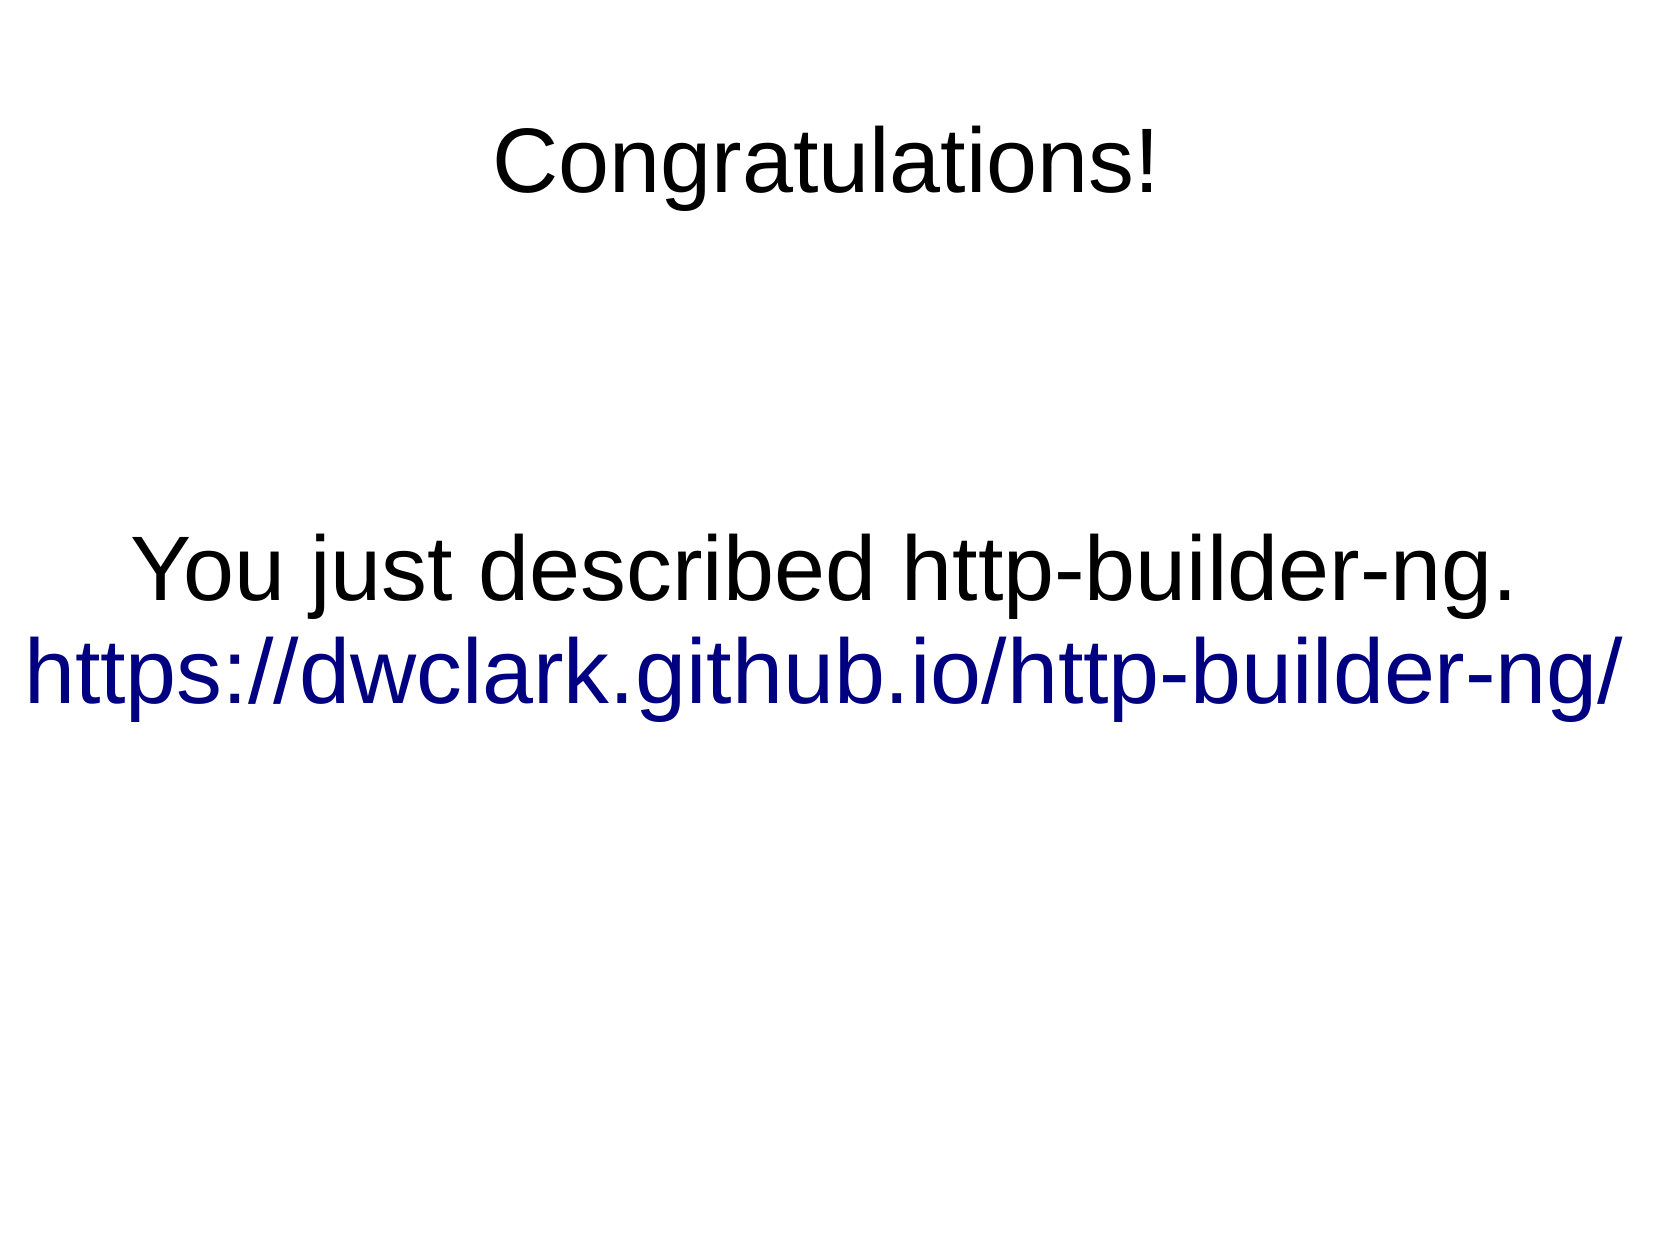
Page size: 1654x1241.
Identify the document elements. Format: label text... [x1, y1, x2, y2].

title You just described http-builder-ng. https://dwclark.github.io/http-builder-ng/ [15, 466, 1636, 775]
title Congratulations! [82, 57, 1571, 265]
